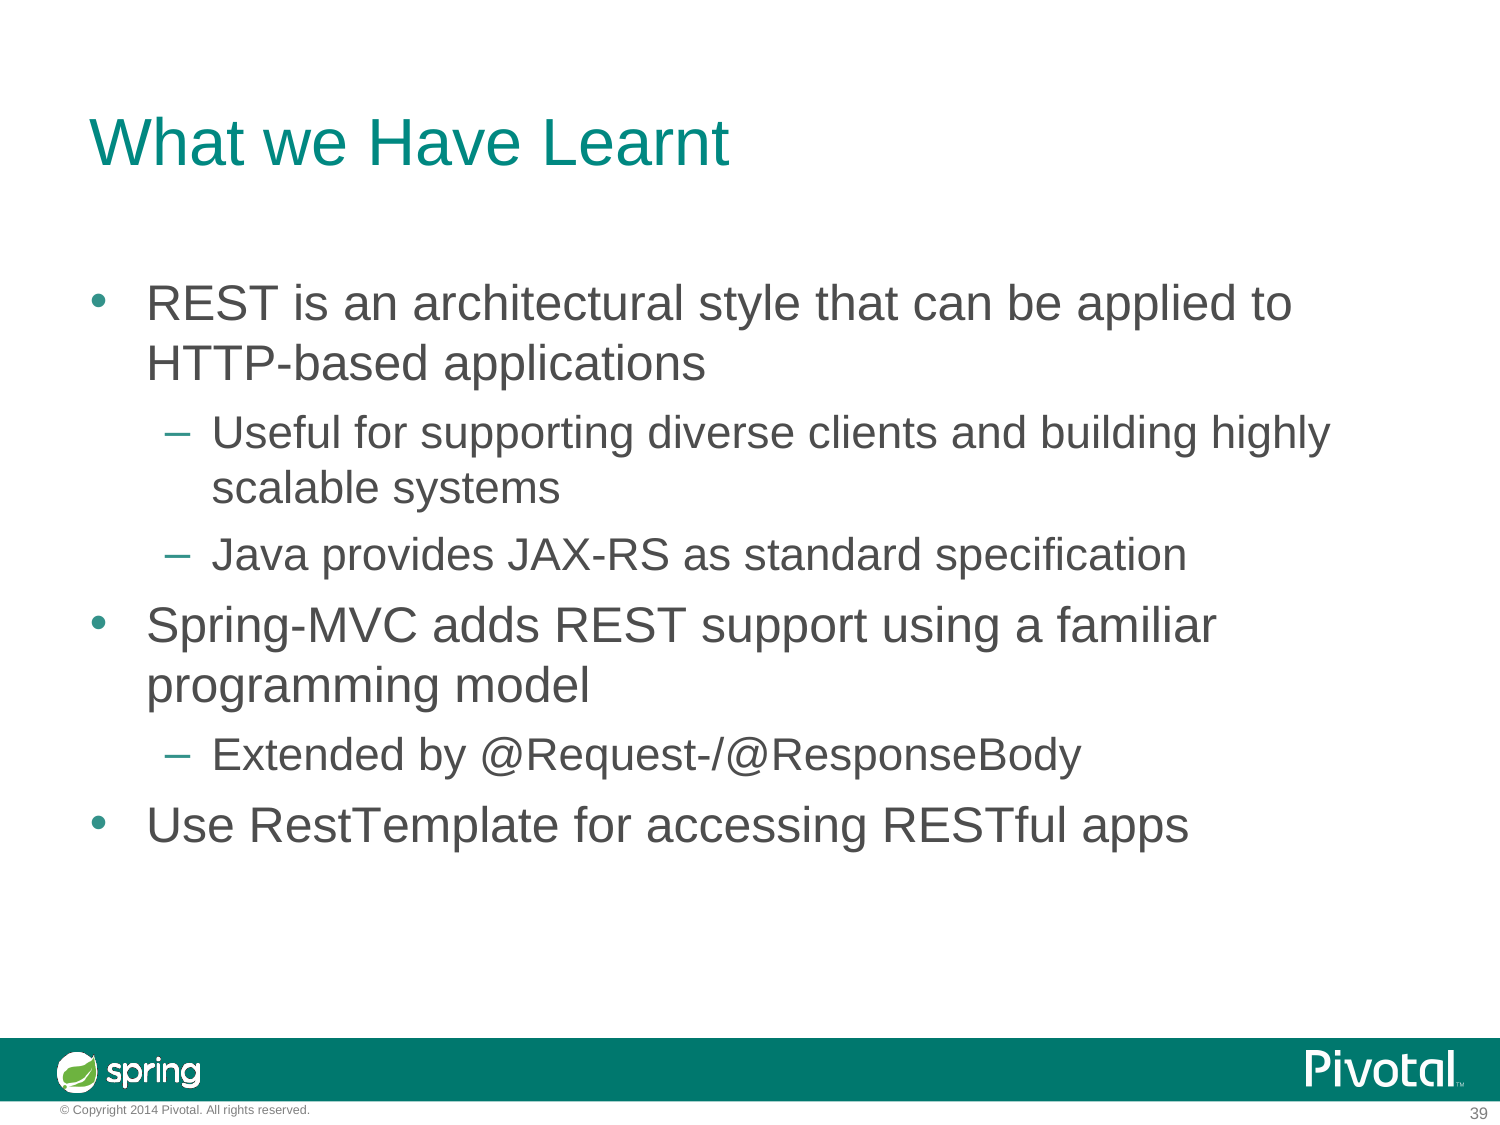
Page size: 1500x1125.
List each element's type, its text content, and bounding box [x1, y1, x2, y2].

picture [32, 1041, 210, 1103]
list REST is an architectural style that can be applied to HTTP-based applications Useful for supporting diverse clients and building highly scalable systems Java provides JAX-RS as standard specification Spring-MVC adds REST support using a familiar programming model Extended by @Request-/@ResponseBody Use RestTemplate for accessing RESTful apps [75, 262, 1426, 1005]
title What we Have Learnt [75, 45, 1426, 233]
picture [1306, 1050, 1464, 1087]
